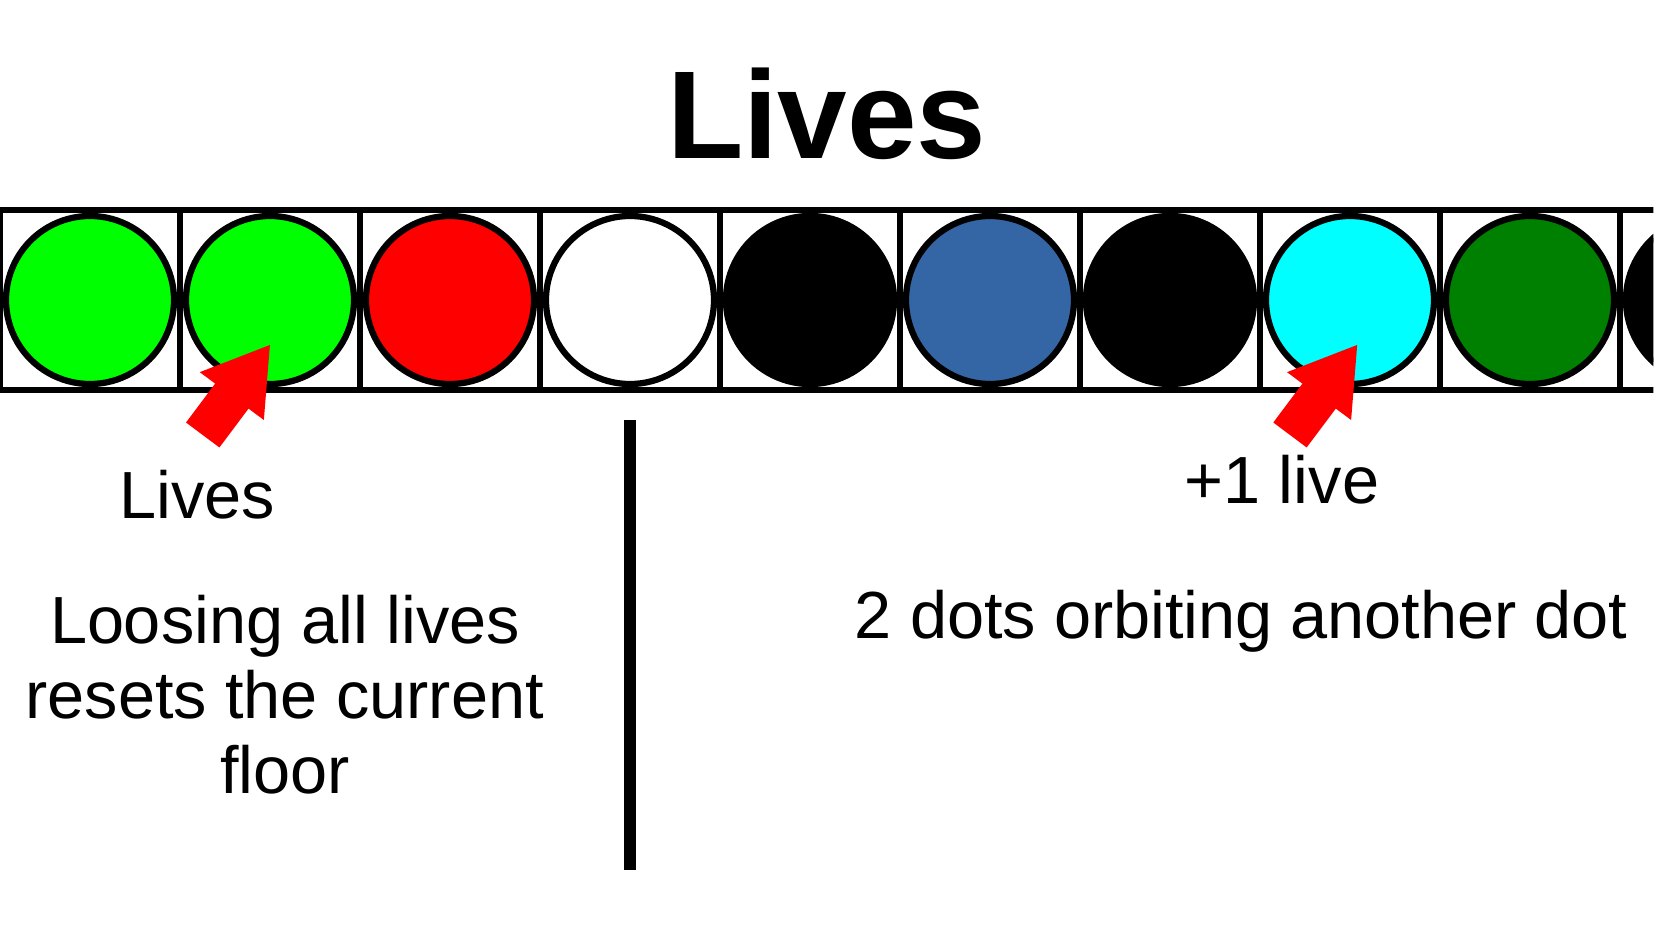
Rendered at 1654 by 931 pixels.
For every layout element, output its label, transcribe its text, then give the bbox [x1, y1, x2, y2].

text_box [0, 210, 1654, 391]
text_box Loosing all lives resets the current floor [0, 575, 691, 816]
text_box 2 dots orbiting another dot [840, 570, 1651, 736]
text_box Lives [105, 450, 481, 541]
title Lives [82, 37, 1571, 193]
text_box +1 live [1170, 435, 1546, 526]
